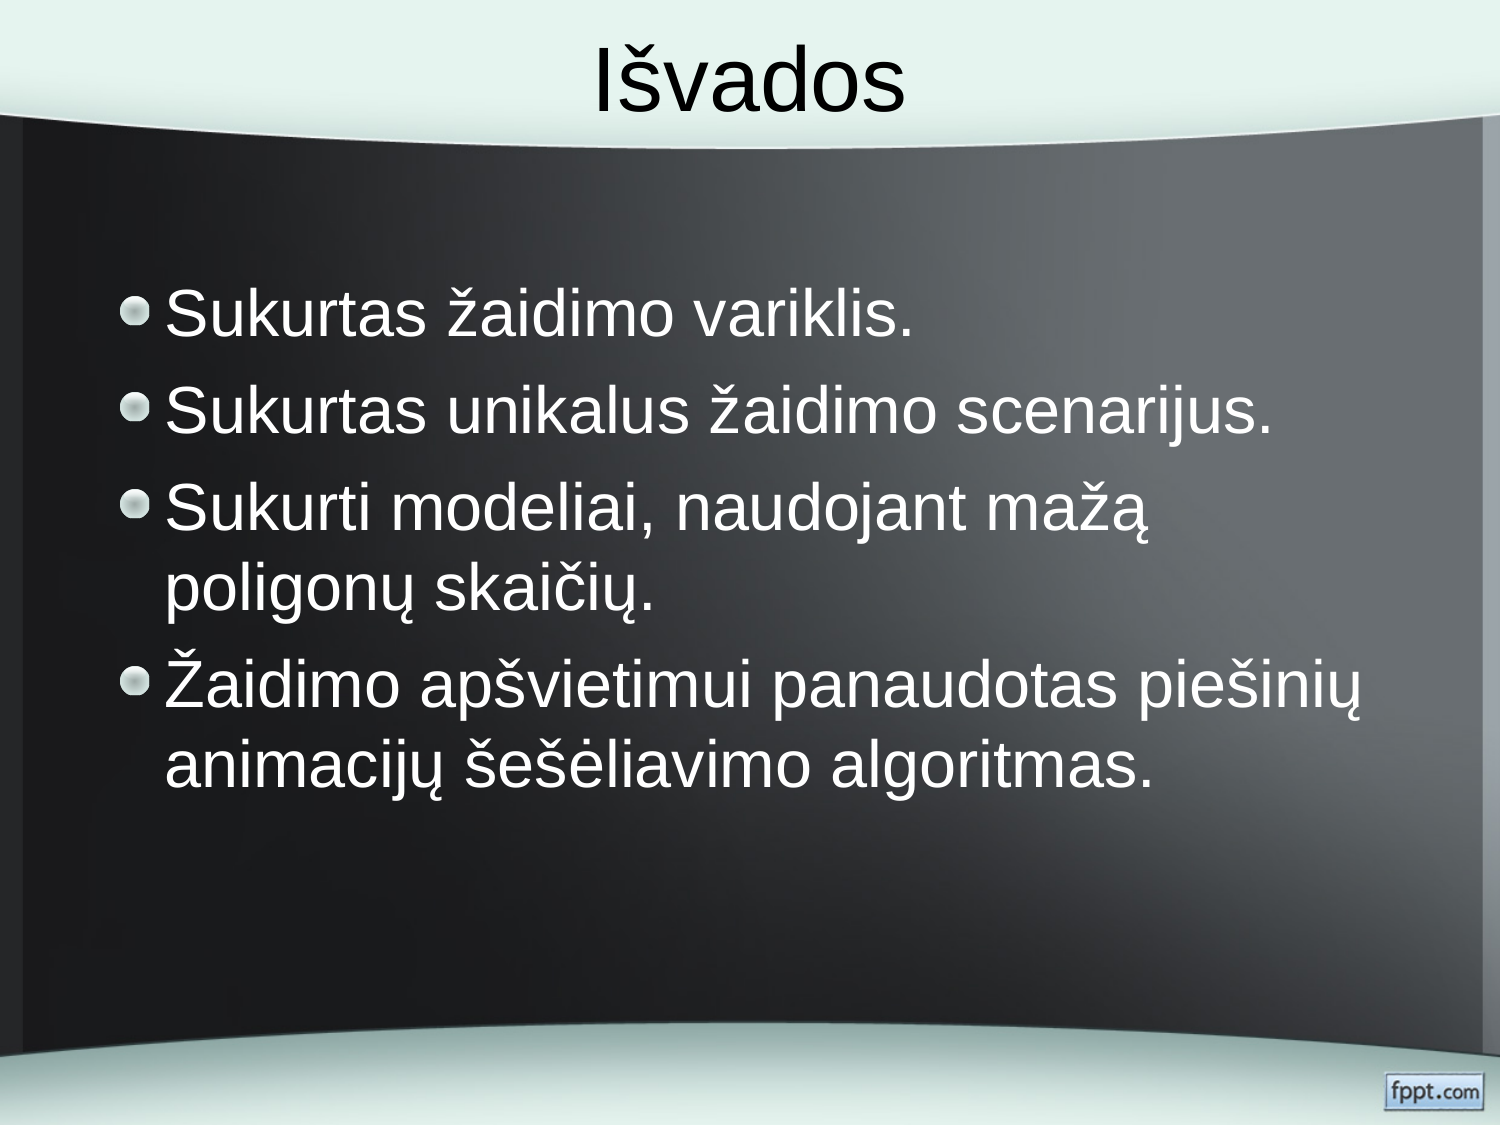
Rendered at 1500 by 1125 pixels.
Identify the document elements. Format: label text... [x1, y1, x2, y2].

list Sukurtas žaidimo variklis. Sukurtas unikalus žaidimo scenarijus. Sukurti modeliai, naudojant mažą poligonų skaičių. Žaidimo apšvietimui panaudotas piešinių animacijų šešėliavimo algoritmas. [75, 262, 1426, 1005]
picture [0, 0, 1500, 1125]
title Išvados [75, 0, 1426, 150]
